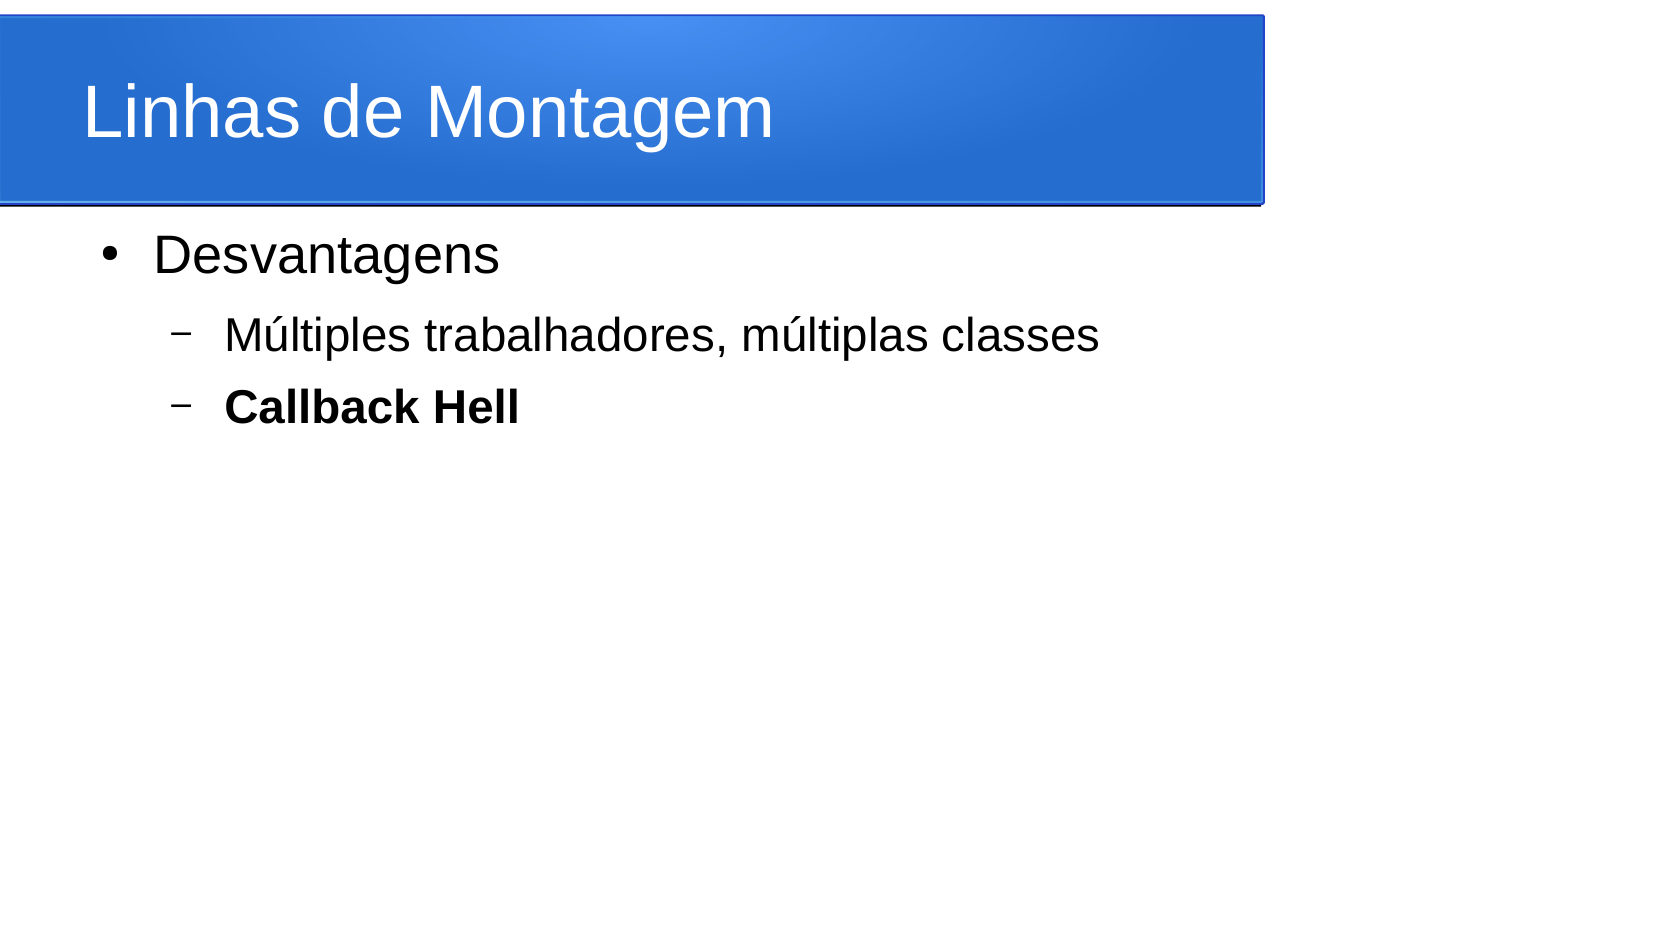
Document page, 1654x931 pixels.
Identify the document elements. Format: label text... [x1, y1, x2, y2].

title Linhas de Montagem [82, 35, 1235, 189]
list Desvantagens Múltiples trabalhadores, múltiplas classes Callback Hell [82, 224, 1571, 764]
